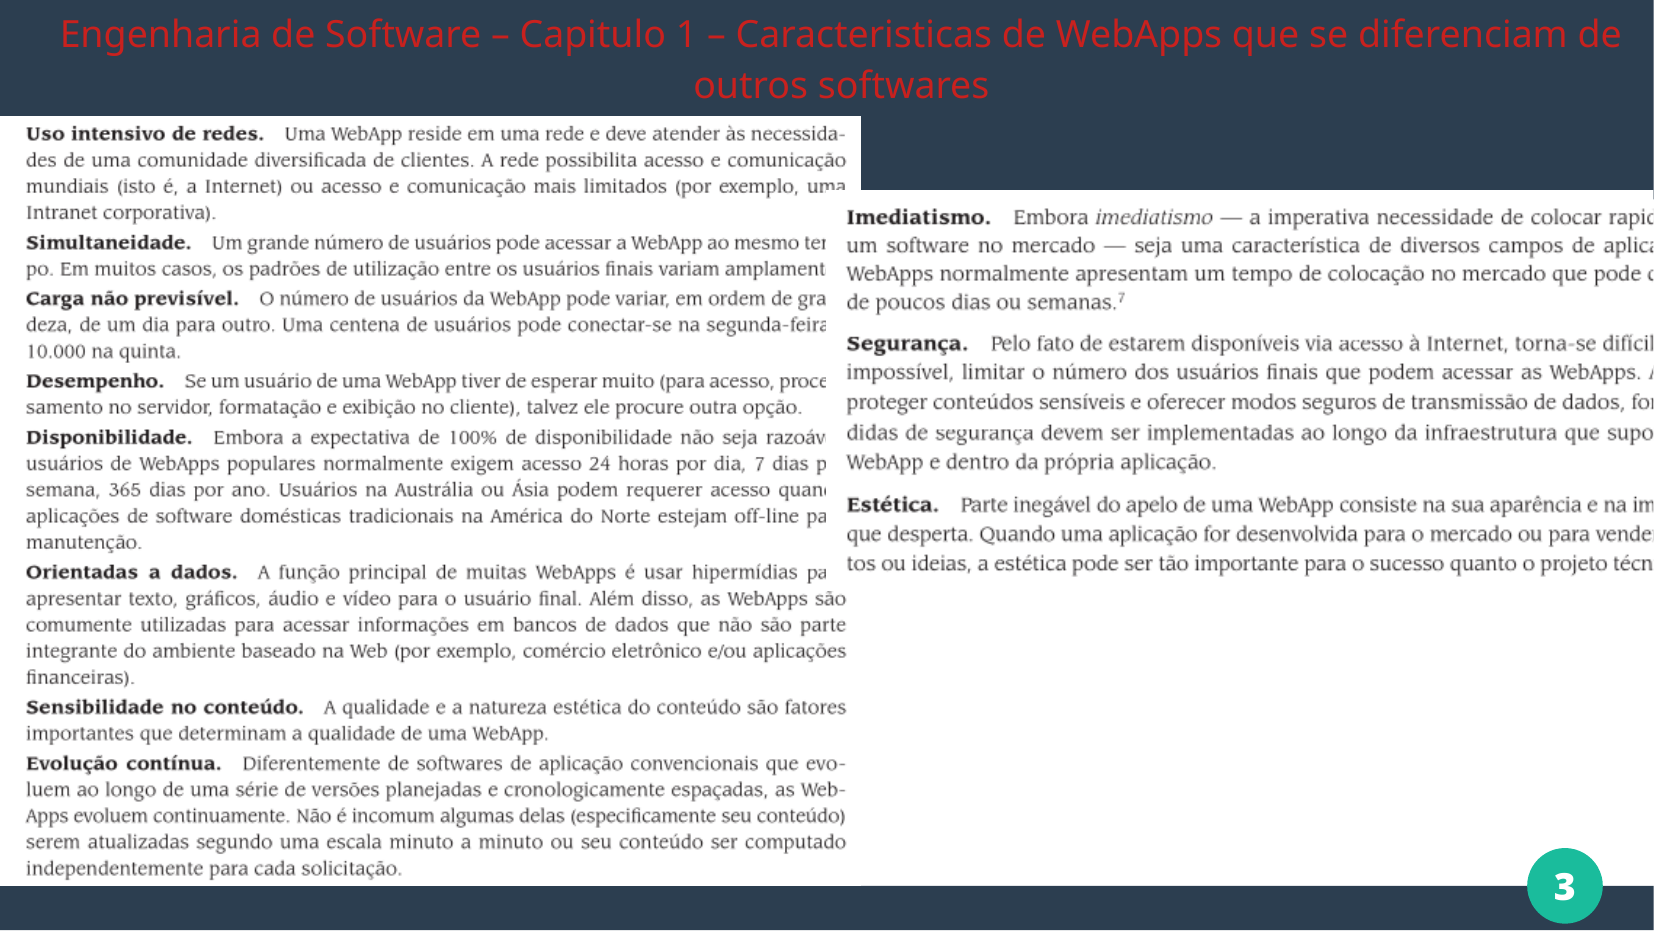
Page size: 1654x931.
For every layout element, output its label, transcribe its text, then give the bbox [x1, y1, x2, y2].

text_box Engenharia de Software – Capitulo 1 – Caracteristicas de WebApps que se diferenciam de outros softwares [29, 0, 1654, 143]
picture [0, 116, 1654, 886]
